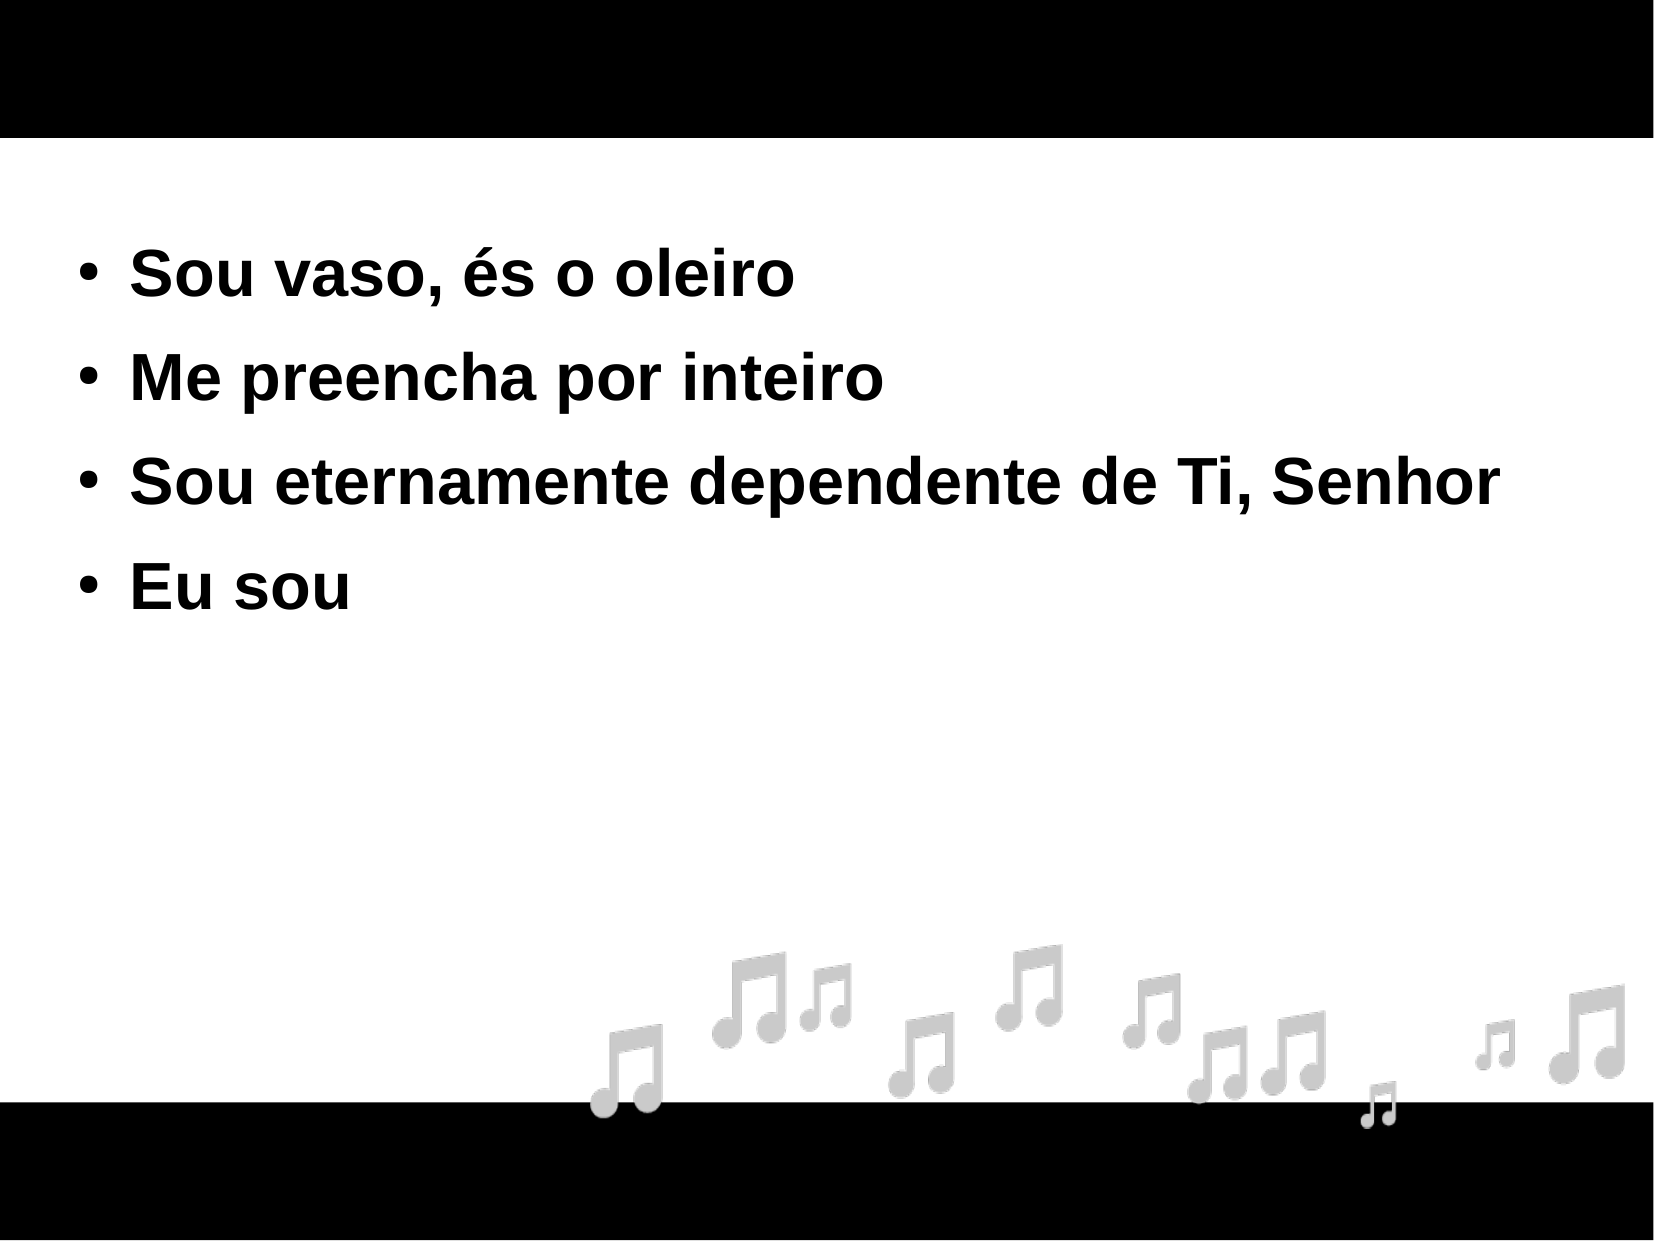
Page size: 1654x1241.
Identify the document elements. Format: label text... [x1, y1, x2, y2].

list Sou vaso, és o oleiro Me preencha por inteiro Sou eternamente dependente de Ti, Senhor Eu sou [59, 236, 1595, 1024]
